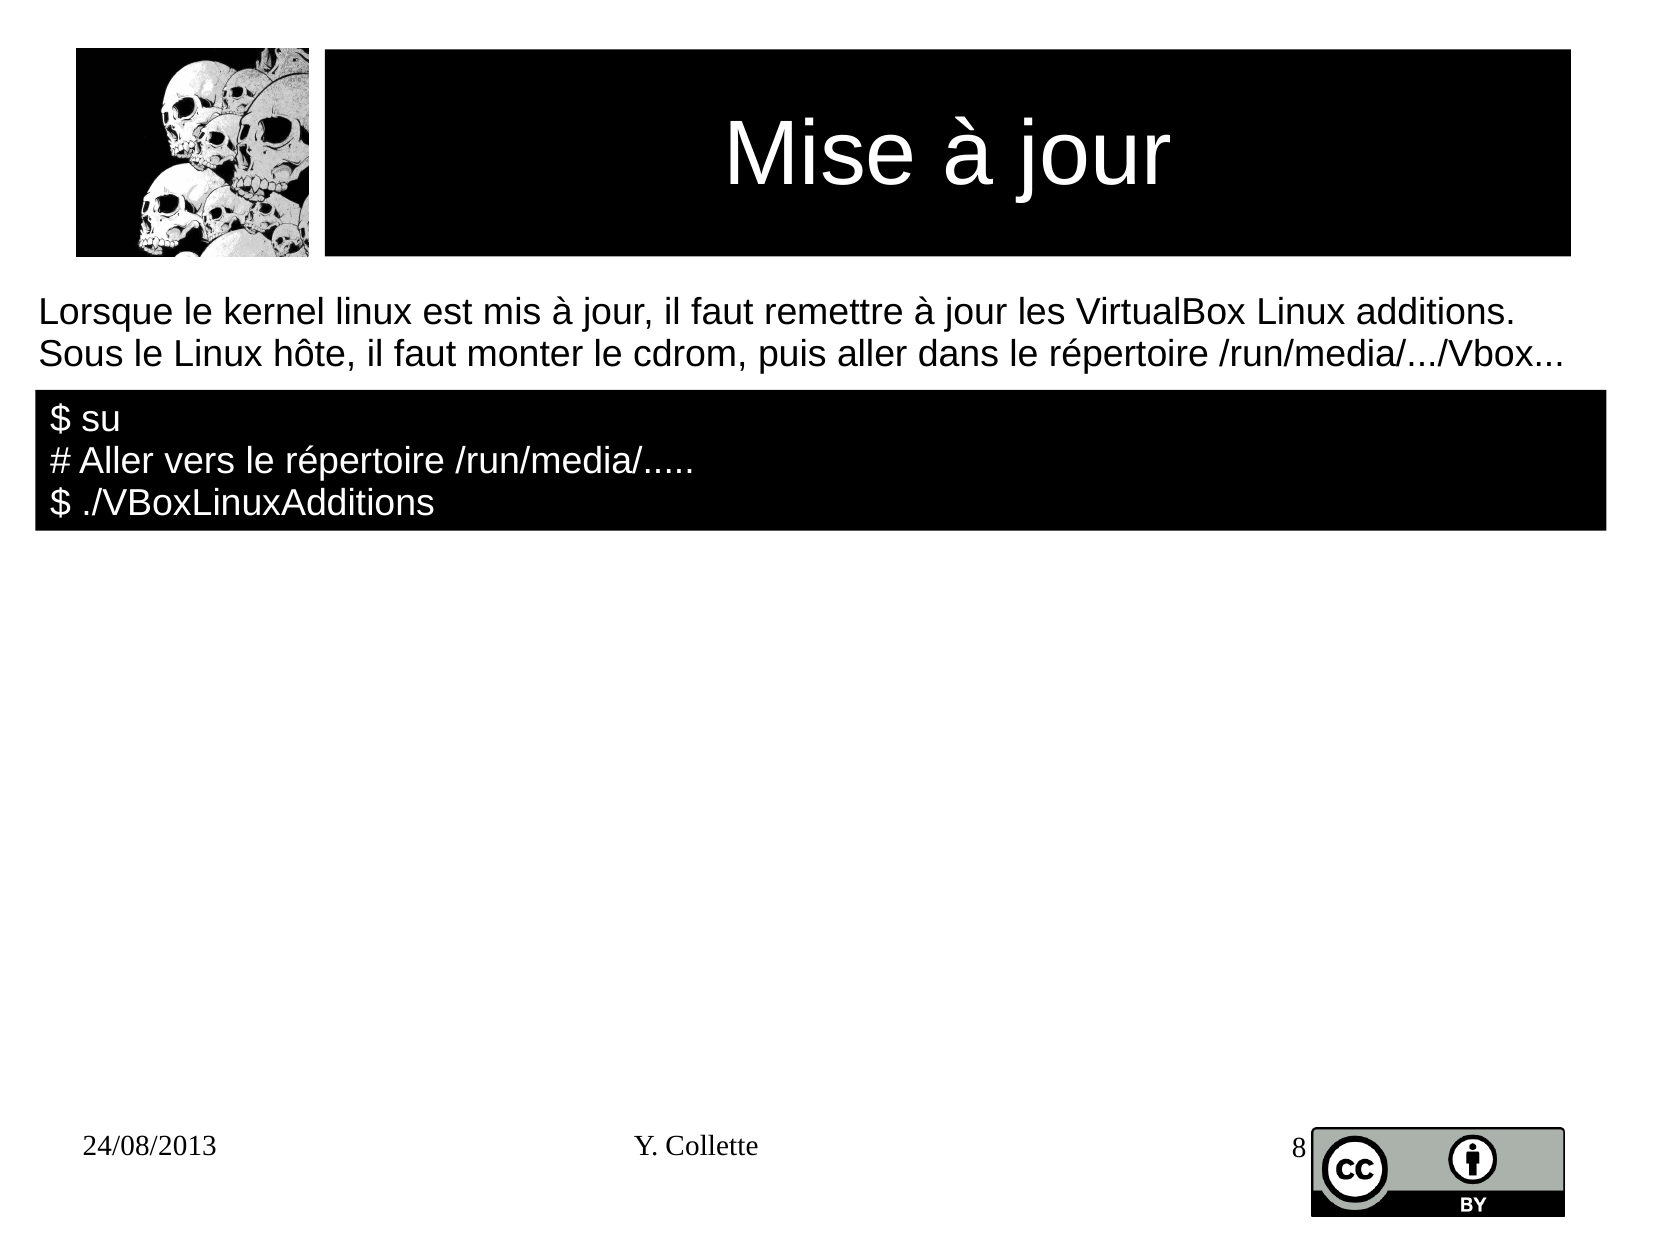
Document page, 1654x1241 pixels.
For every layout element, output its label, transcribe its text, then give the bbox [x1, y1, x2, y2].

picture [1311, 1127, 1565, 1217]
text_box Lorsque le kernel linux est mis à jour, il faut remettre à jour les VirtualBox Linux additions. Sous le Linux hôte, il faut monter le cdrom, puis aller dans le répertoire /run/media/.../Vbox... [23, 283, 1619, 383]
title Mise à jour [324, 49, 1571, 257]
text_box $ su # Aller vers le répertoire /run/media/..... $ ./VBoxLinuxAdditions [35, 389, 1607, 531]
picture [76, 48, 309, 257]
